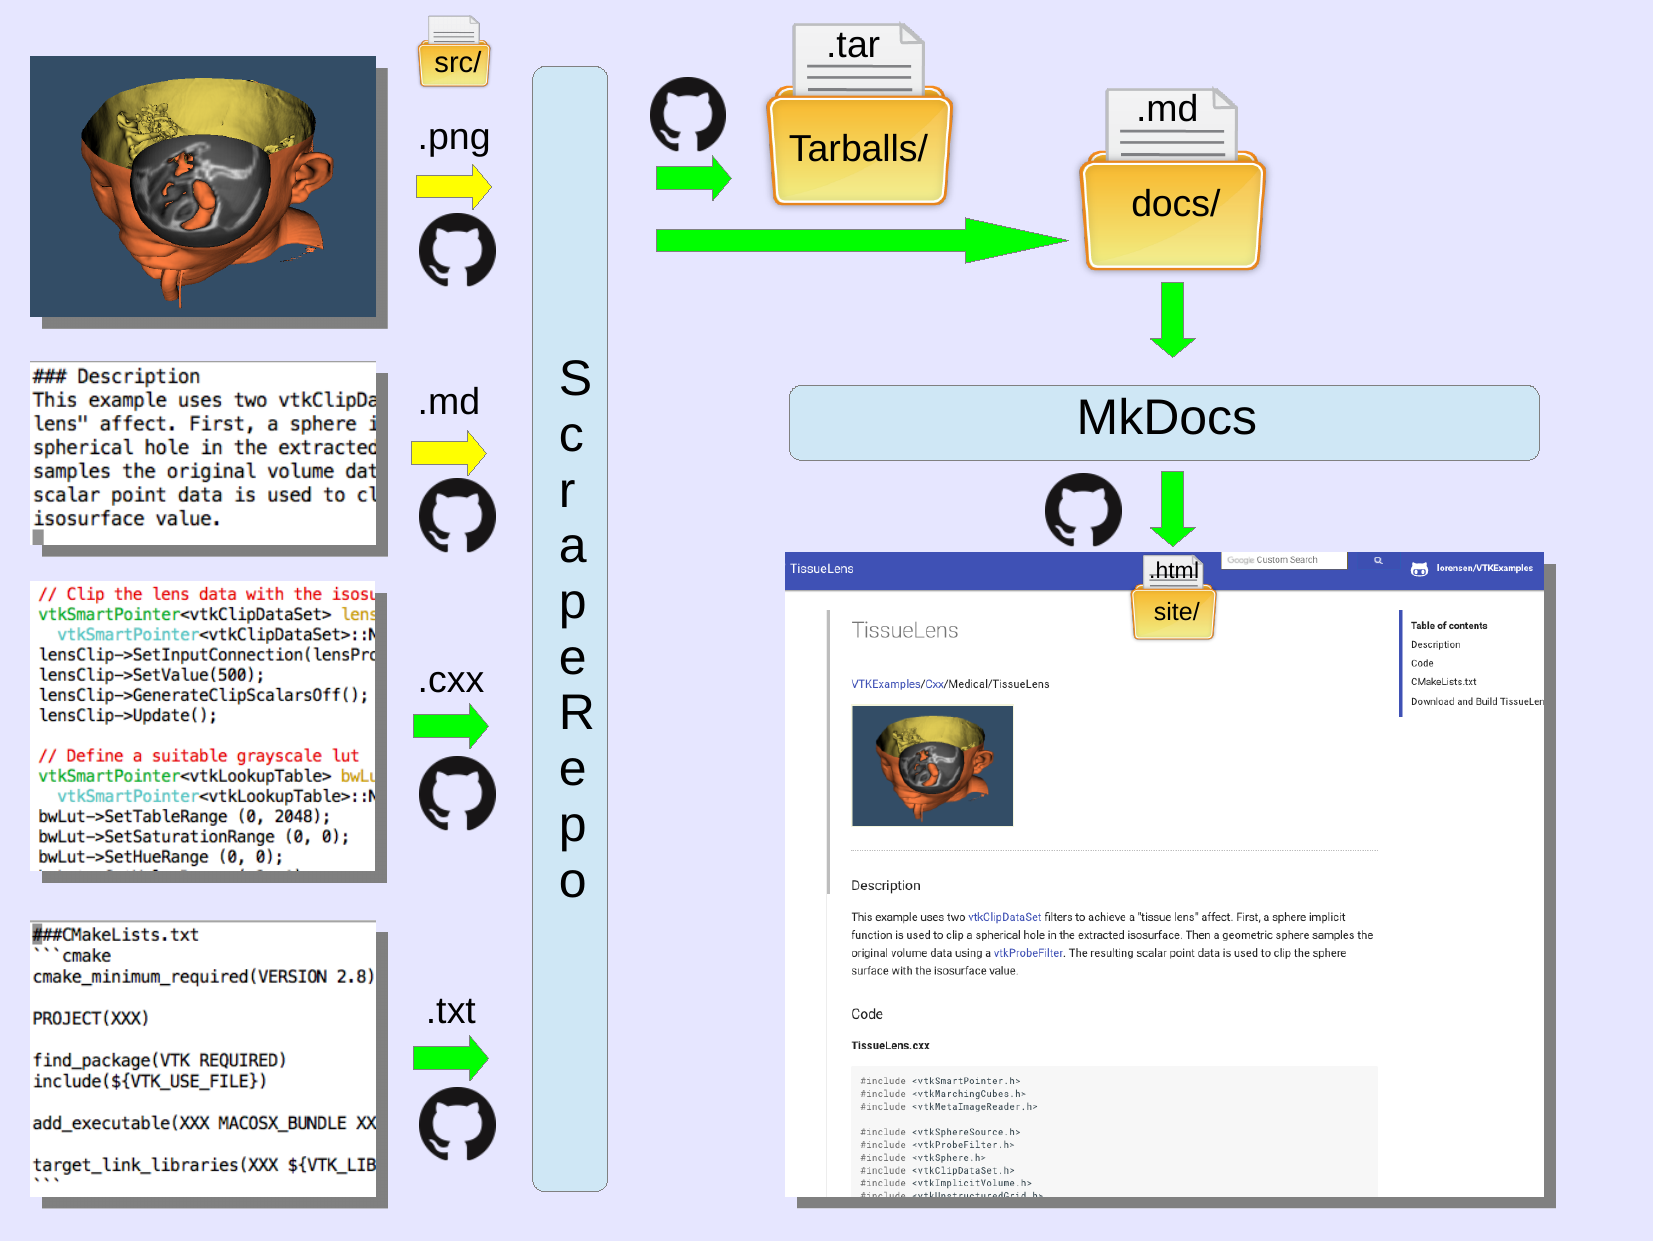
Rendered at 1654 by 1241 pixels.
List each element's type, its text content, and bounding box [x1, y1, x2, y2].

picture [1067, 86, 1278, 282]
picture [30, 56, 376, 317]
text_box docs/ [1116, 175, 1359, 247]
text_box [413, 708, 489, 749]
text_box site/ [1139, 590, 1252, 633]
text_box MkDocs [1061, 382, 1272, 453]
text_box .cxx [402, 651, 500, 708]
picture [419, 213, 496, 289]
text_box [413, 1039, 489, 1081]
text_box .md [402, 373, 496, 431]
picture [419, 478, 496, 555]
text_box .png [402, 107, 506, 165]
picture [419, 1087, 496, 1163]
picture [785, 552, 1544, 1197]
picture [413, 15, 495, 91]
picture [30, 920, 376, 1197]
picture [1045, 473, 1122, 549]
text_box [656, 155, 732, 201]
text_box [411, 431, 487, 476]
text_box [416, 165, 492, 210]
text_box .md [1121, 80, 1214, 138]
text_box .txt [411, 981, 491, 1039]
text_box .tar [811, 15, 896, 73]
picture [754, 21, 965, 217]
picture [30, 361, 376, 545]
picture [650, 77, 726, 154]
text_box [1150, 471, 1196, 547]
text_box [532, 66, 608, 1192]
text_box Tarballs/ [774, 119, 957, 219]
text_box [656, 217, 1067, 264]
text_box [1150, 282, 1196, 358]
text_box src/ [419, 38, 497, 87]
picture [419, 756, 496, 833]
text_box [789, 385, 1540, 461]
text_box ScrapeRepo [544, 342, 590, 1098]
text_box .html [1134, 550, 1214, 592]
picture [30, 581, 375, 871]
